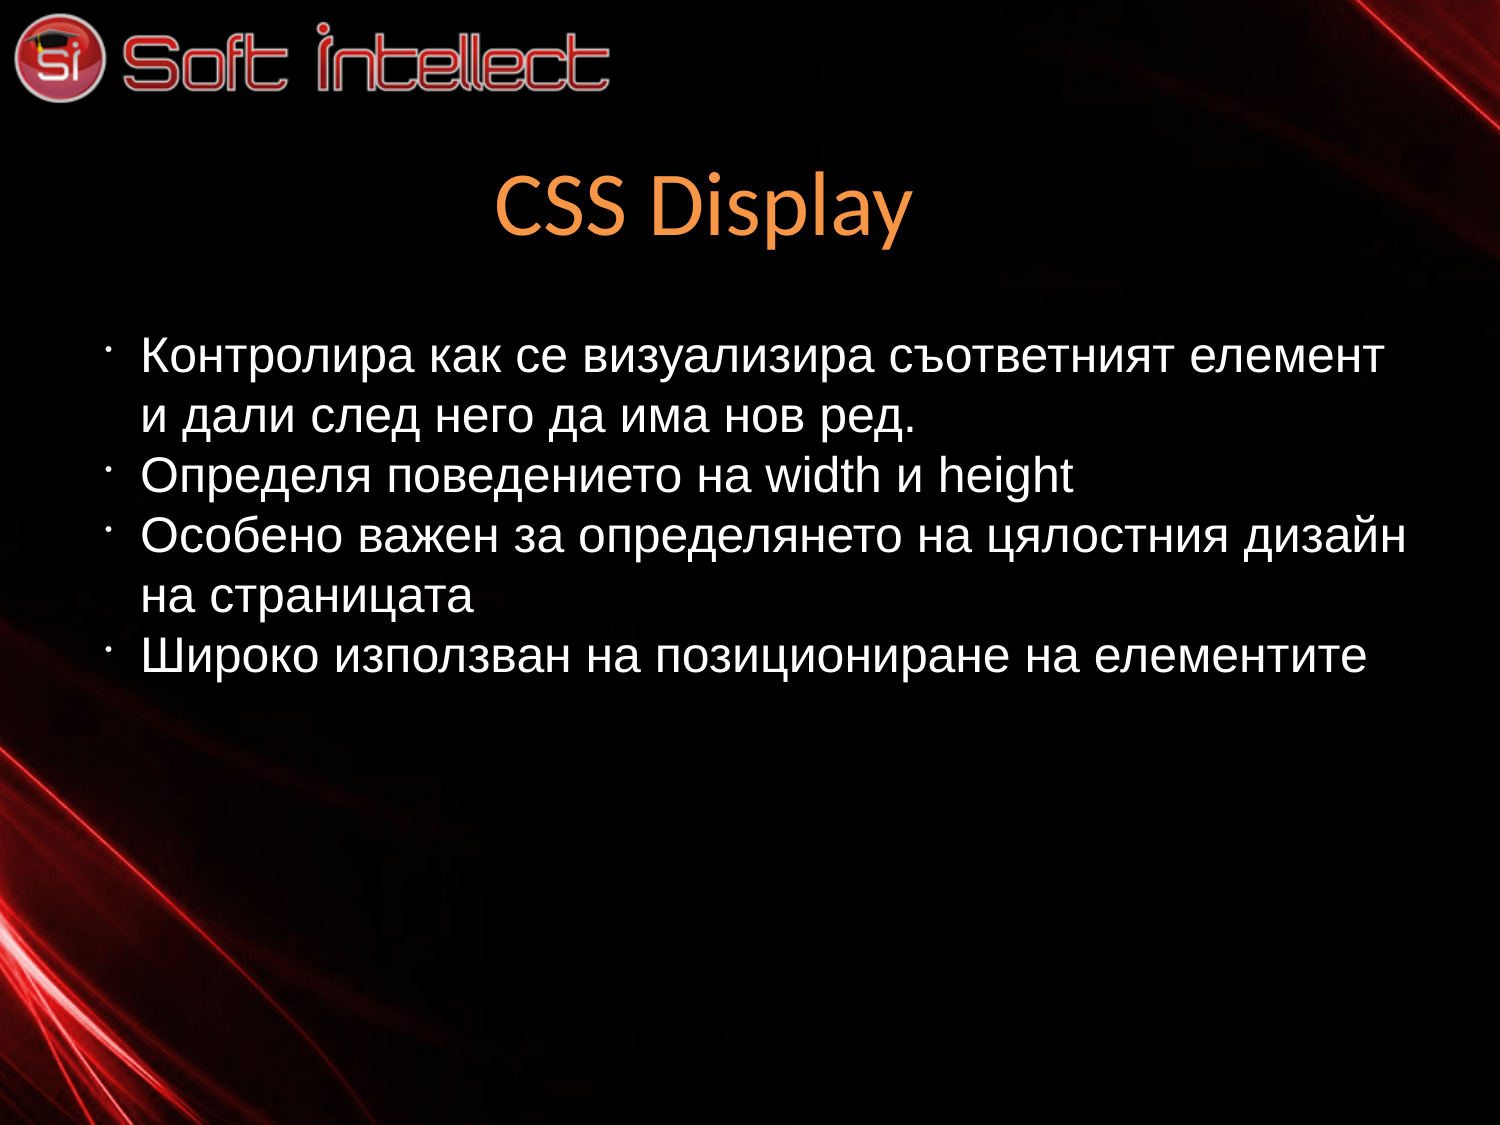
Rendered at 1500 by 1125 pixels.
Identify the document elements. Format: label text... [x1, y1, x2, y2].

picture [0, 0, 1500, 1125]
text_box CSS Display [29, 104, 1380, 293]
text_box Контролира как се визуализира съответният елемент и дали след него да има нов ред. Определя поведението на width и height Особено важен за определянето на цялостния дизайн на страницата Широко използван на позициониране на елементите [90, 314, 1441, 646]
